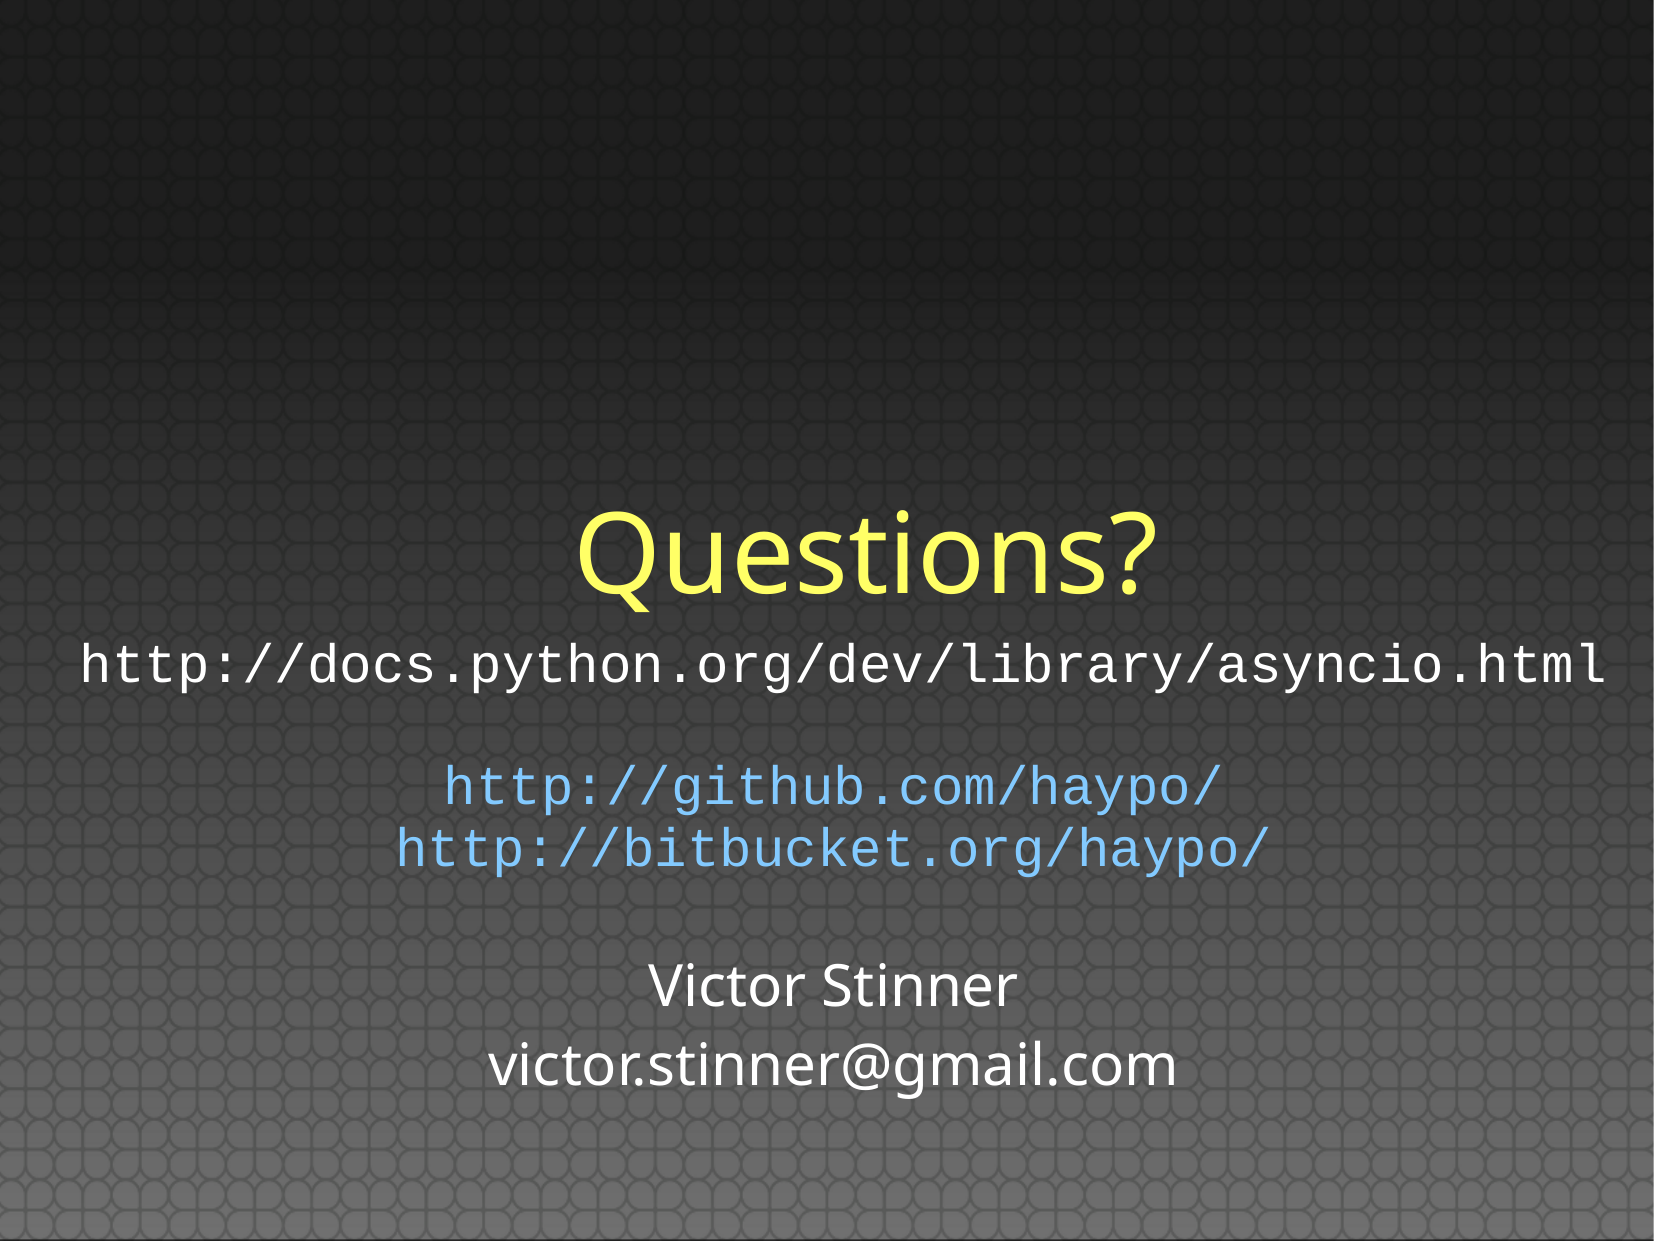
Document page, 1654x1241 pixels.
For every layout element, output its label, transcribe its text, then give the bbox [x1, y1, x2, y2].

picture [0, 0, 1654, 1241]
title Questions? [78, 492, 1654, 608]
title http://docs.python.org/dev/library/asyncio.html http://github.com/haypo/ http://bitbucket.org/haypo/ Victor Stinner victor.stinner@gmail.com [46, 656, 1622, 1083]
